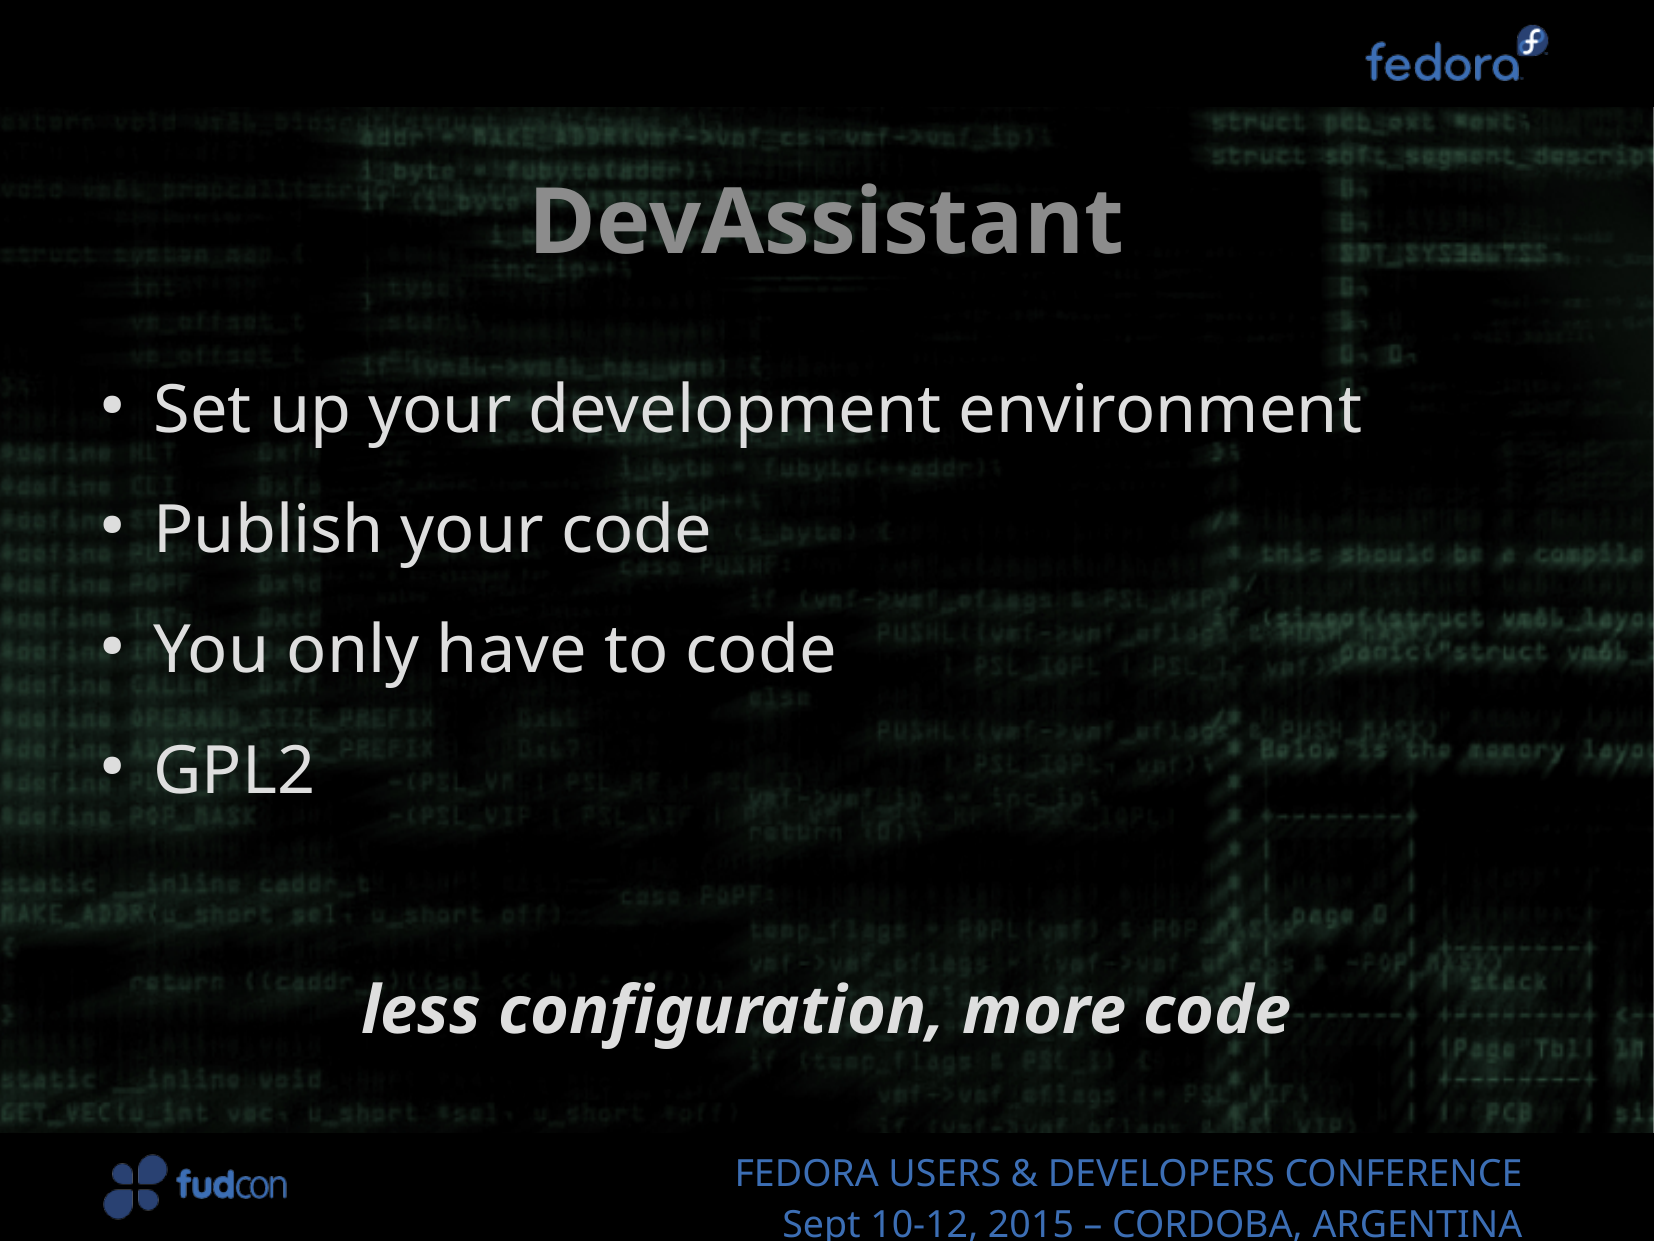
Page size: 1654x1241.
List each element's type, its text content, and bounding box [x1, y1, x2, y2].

picture [0, 0, 1654, 1241]
list Set up your development environment Publish your code You only have to code GPL2 less configuration, more code [82, 361, 1571, 1081]
title DevAssistant [82, 114, 1571, 322]
